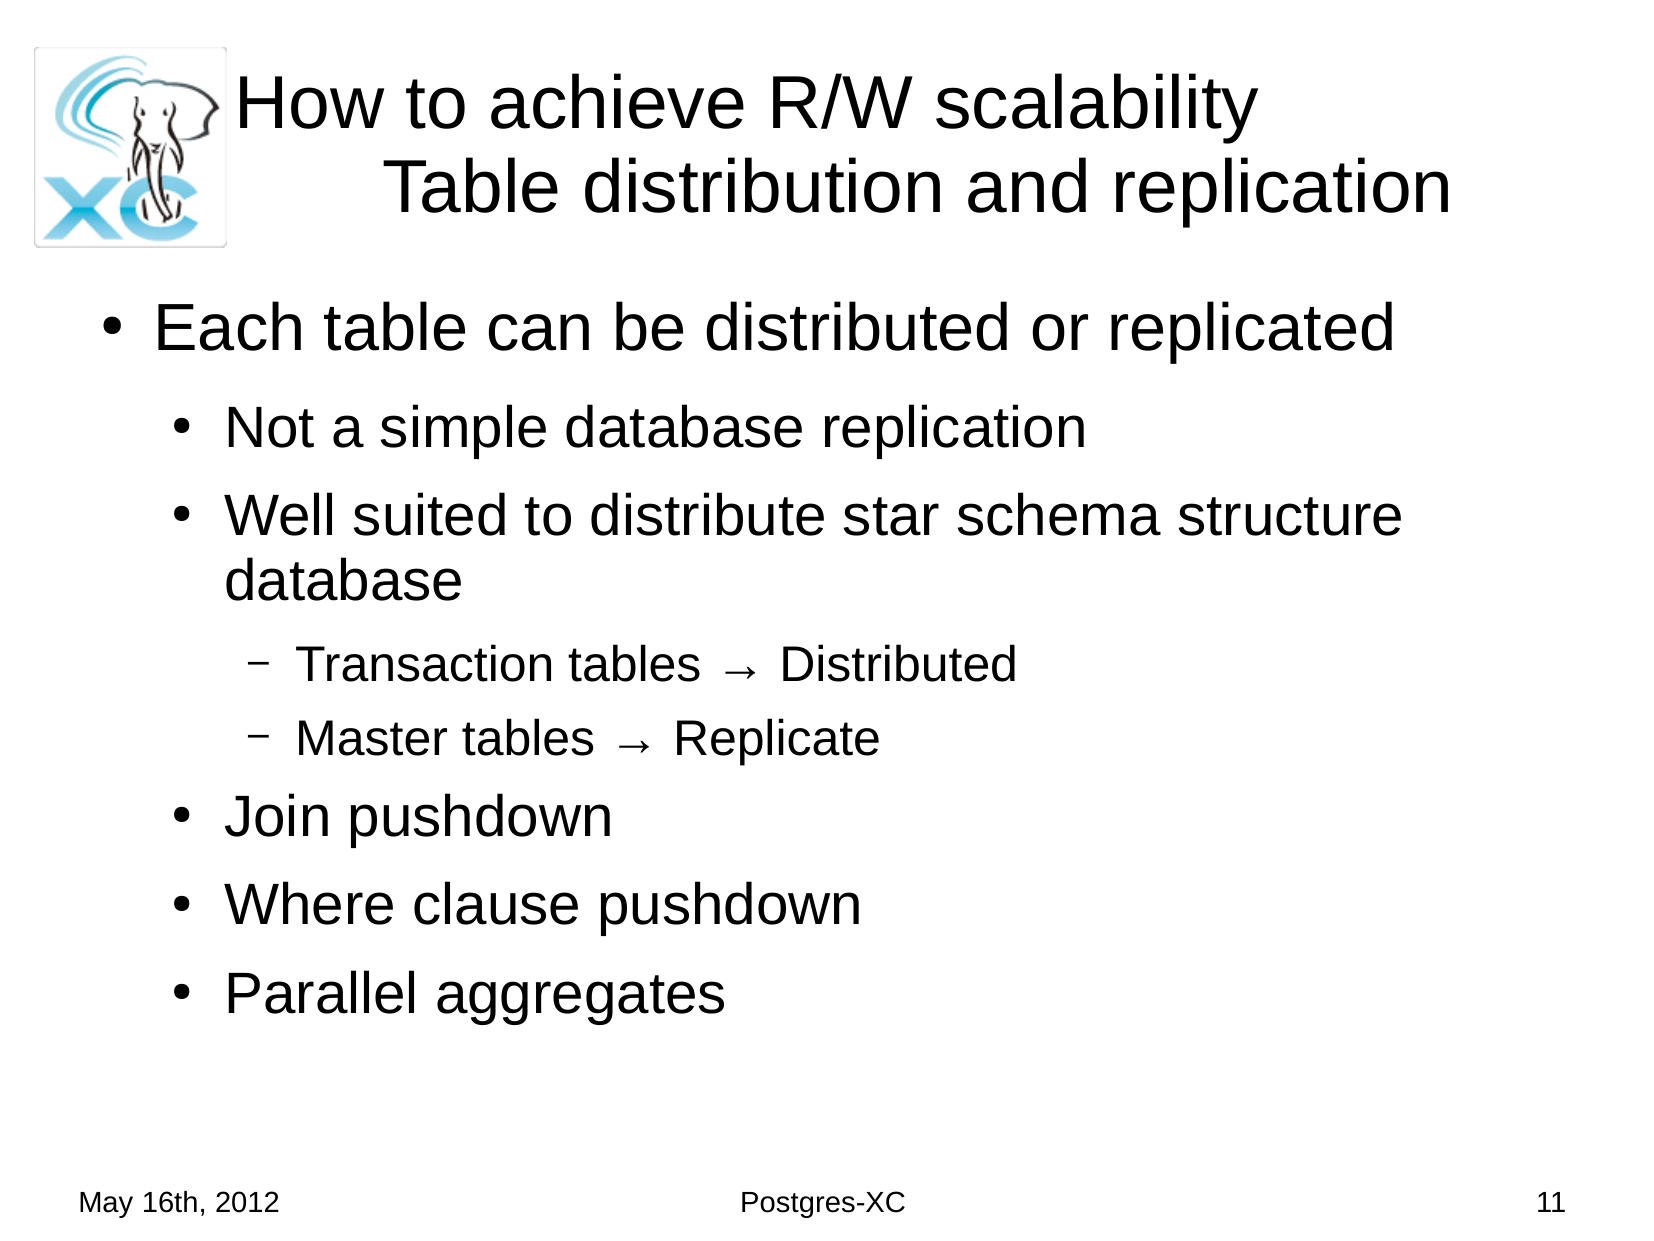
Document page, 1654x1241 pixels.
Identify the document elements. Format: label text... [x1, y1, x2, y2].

list Each table can be distributed or replicated Not a simple database replication Well suited to distribute star schema structure database Transaction tables → Distributed Master tables → Replicate Join pushdown Where clause pushdown Parallel aggregates [82, 290, 1571, 1109]
title How to achieve R/W scalability Table distribution and replication [234, 40, 1599, 248]
picture [34, 47, 227, 248]
